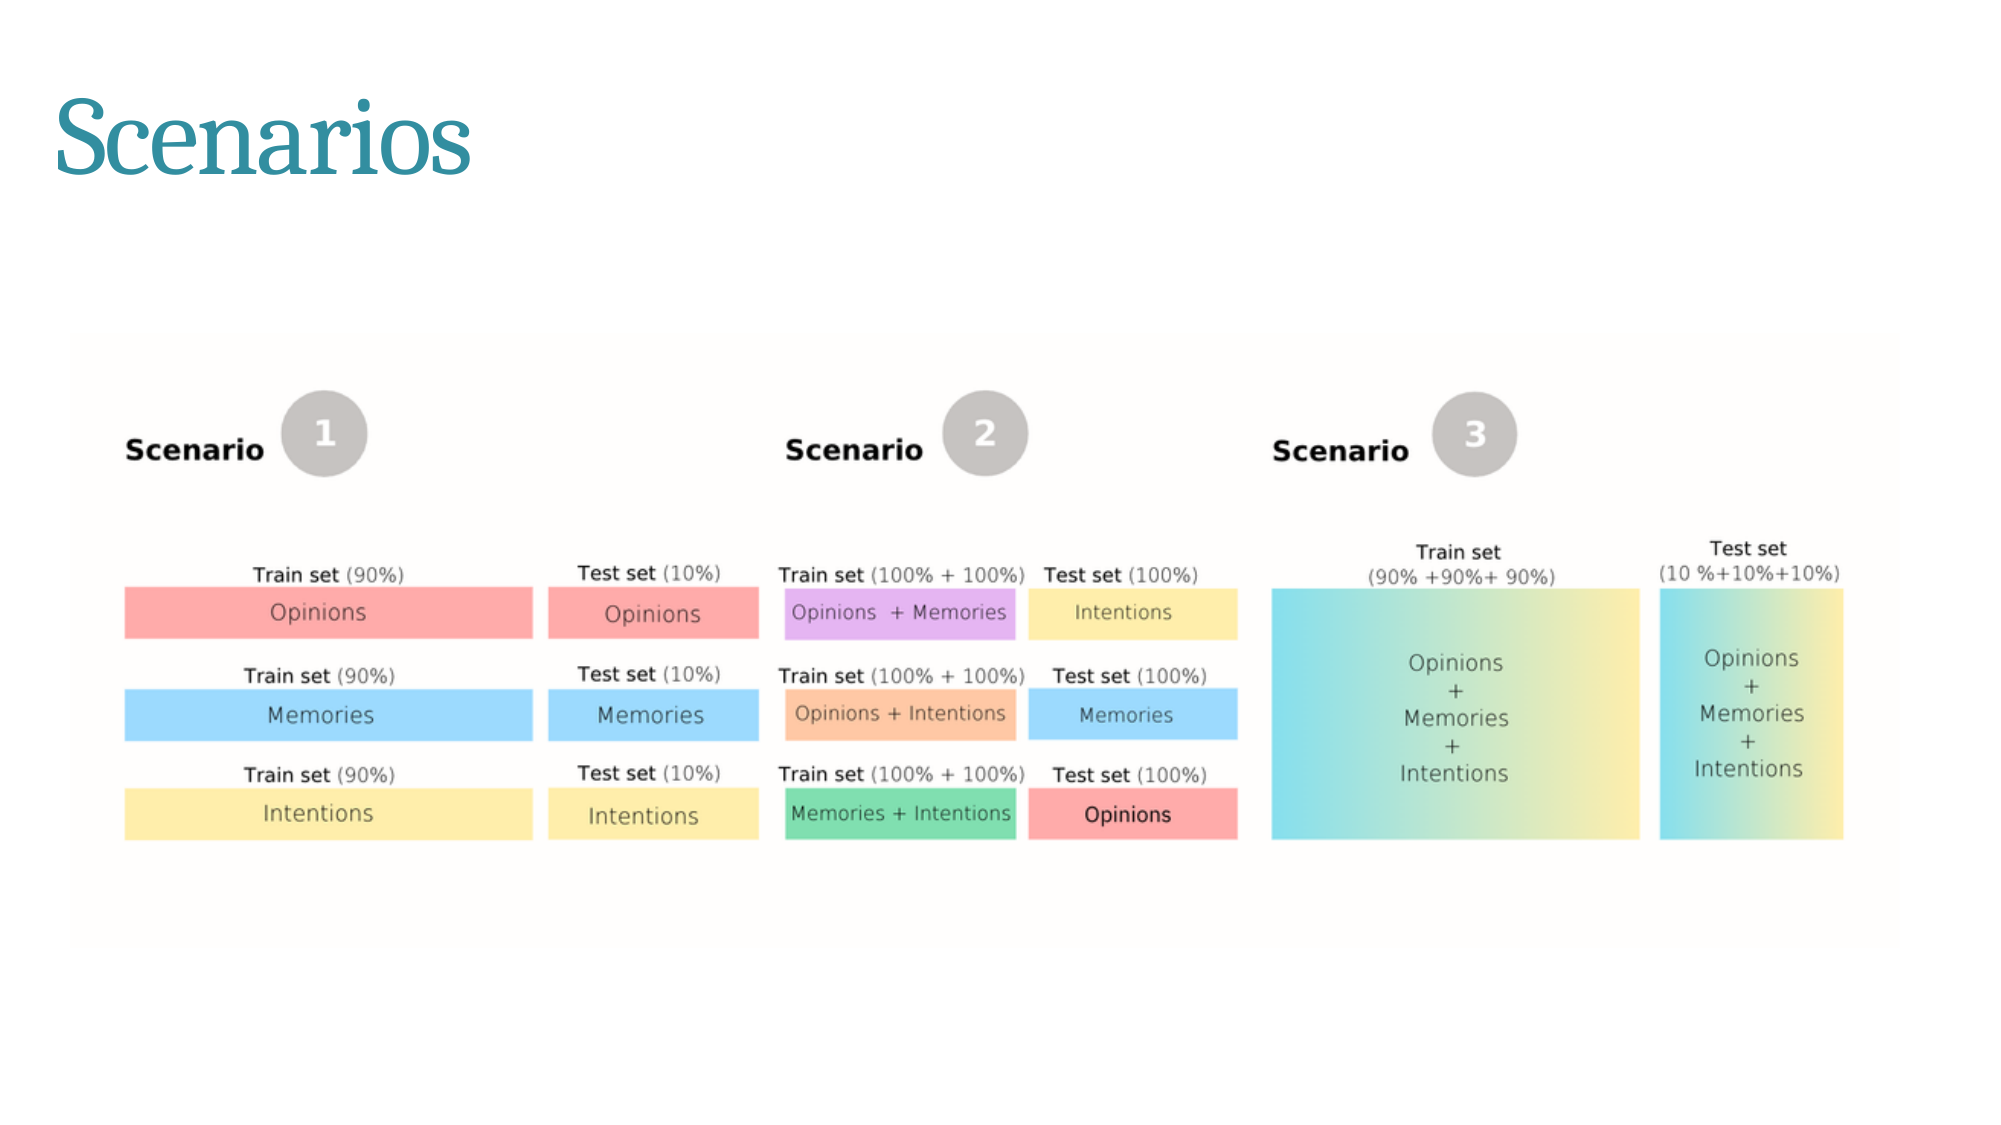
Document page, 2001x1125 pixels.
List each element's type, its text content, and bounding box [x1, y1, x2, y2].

picture [61, 333, 1900, 948]
title Scenarios [41, 60, 1117, 220]
